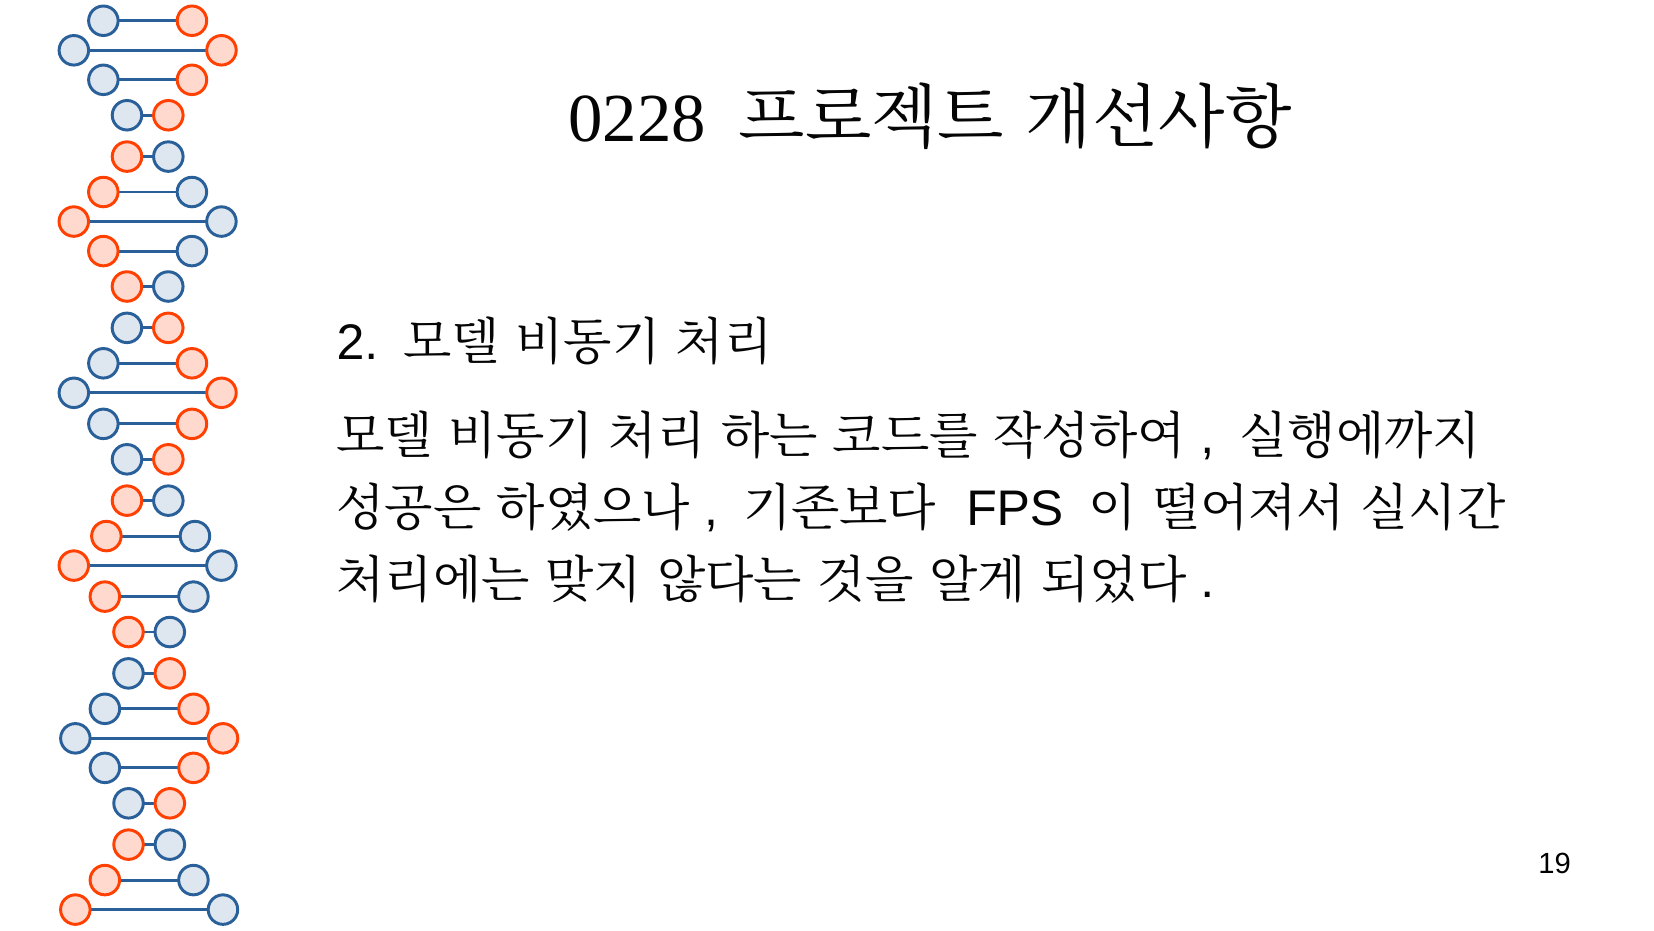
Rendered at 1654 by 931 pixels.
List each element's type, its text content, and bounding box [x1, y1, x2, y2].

title 0228 프로젝트 개선사항 [265, 35, 1595, 189]
list 2. 모델 비동기 처리 모델 비동기 처리 하는 코드를 작성하여, 실행에까지 성공은 하였으나, 기존보다 FPS 이 떨어져서 실시간 처리에는 맞지 않다는 것을 알게 되었다. [265, 224, 1595, 764]
